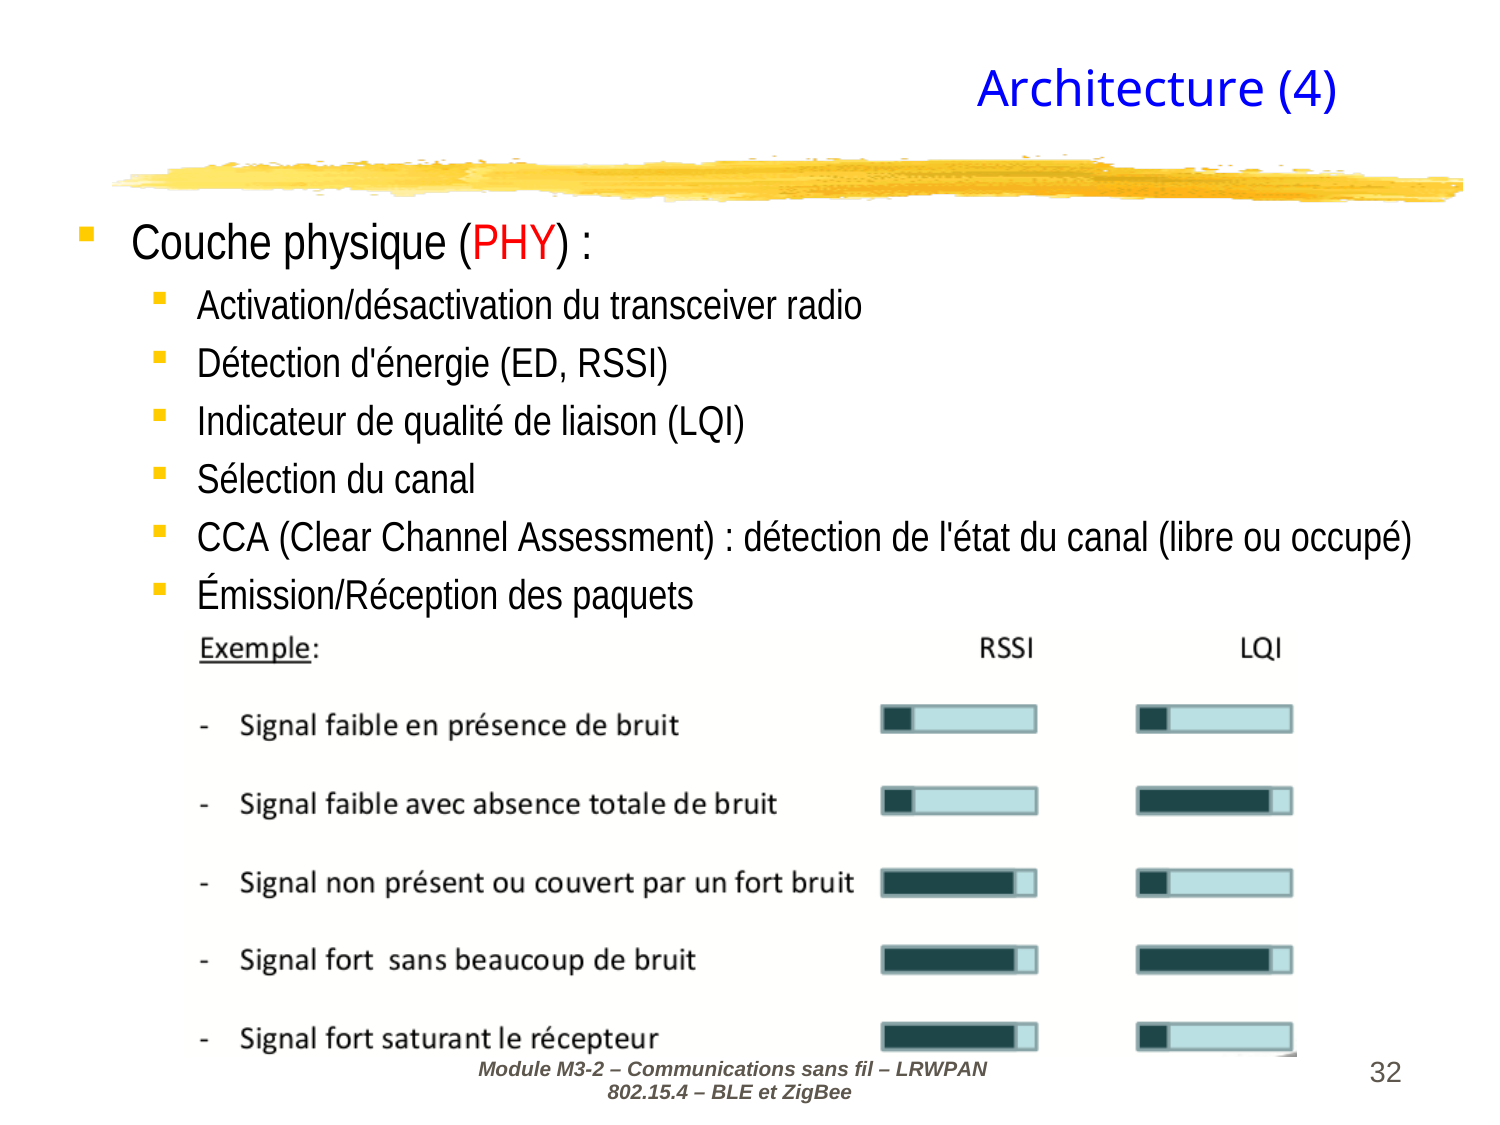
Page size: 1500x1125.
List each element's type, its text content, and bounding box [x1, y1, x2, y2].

title Architecture (4) [62, 37, 1338, 138]
picture [184, 630, 1297, 1057]
picture [112, 149, 1463, 213]
list Couche physique (PHY) : Activation/désactivation du transceiver radio Détection d'énergie (ED, RSSI) Indicateur de qualité de liaison (LQI) Sélection du canal CCA (Clear Channel Assessment) : détection de l'état du canal (libre ou occupé) Émission/Réception des paquets [74, 212, 1417, 623]
